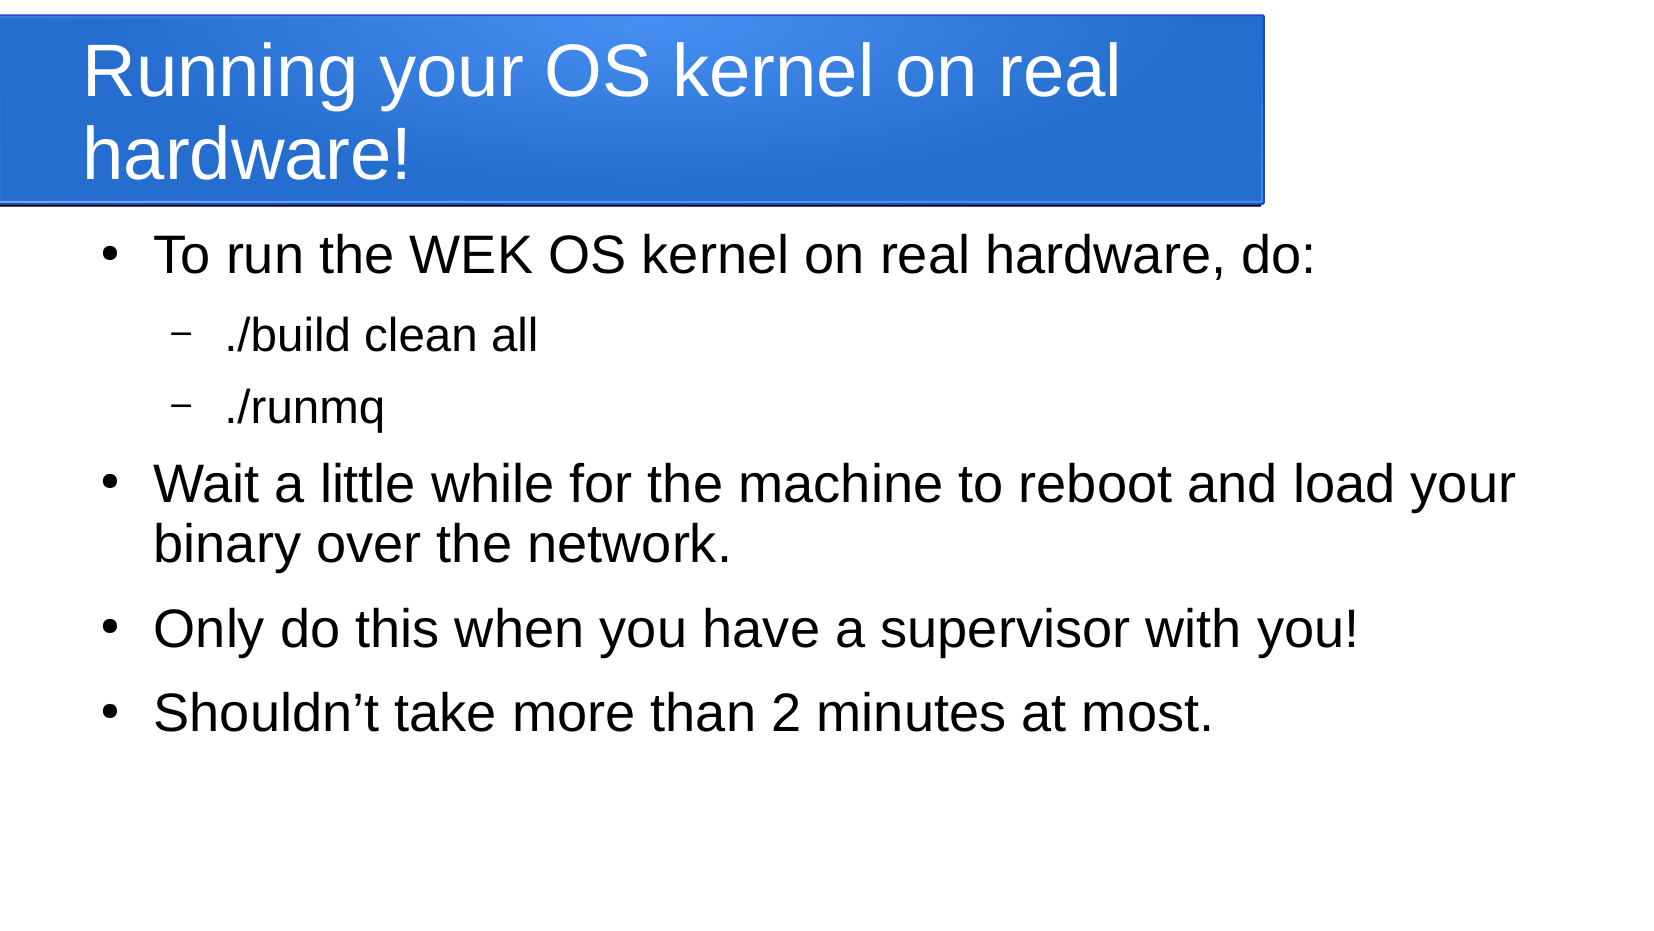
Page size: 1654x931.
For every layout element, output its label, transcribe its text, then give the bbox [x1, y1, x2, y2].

title Running your OS kernel on real hardware! [82, 29, 1235, 196]
list To run the WEK OS kernel on real hardware, do: ./build clean all ./runmq Wait a little while for the machine to reboot and load your binary over the network. Only do this when you have a supervisor with you! Shouldn’t take more than 2 minutes at most. [82, 224, 1571, 764]
